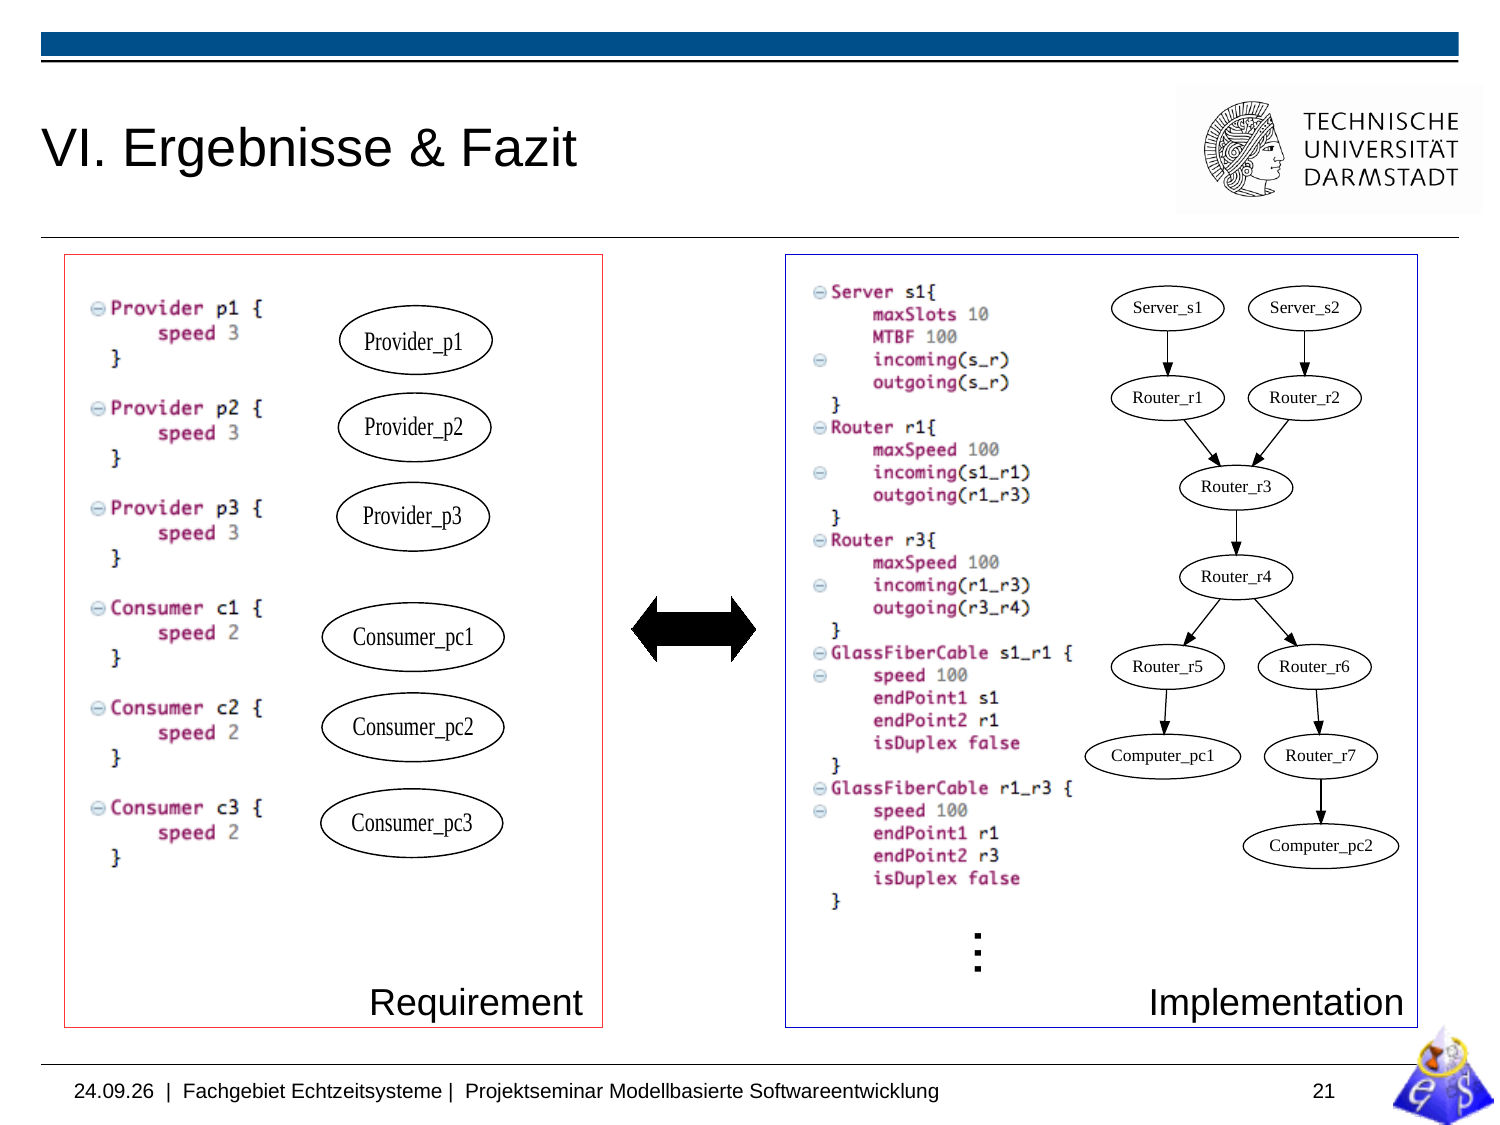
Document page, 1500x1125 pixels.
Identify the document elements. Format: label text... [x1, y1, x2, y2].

picture [803, 280, 1404, 916]
text_box Requirement [354, 974, 745, 1032]
title VI. Ergebnisse & Fazit [41, 62, 1193, 233]
text_box ... [920, 897, 1001, 993]
picture [1393, 1032, 1494, 1125]
text_box Implementation [1133, 974, 1500, 1032]
text_box [631, 596, 756, 662]
picture [1193, 84, 1483, 214]
picture [76, 255, 602, 922]
picture [177, 242, 658, 922]
